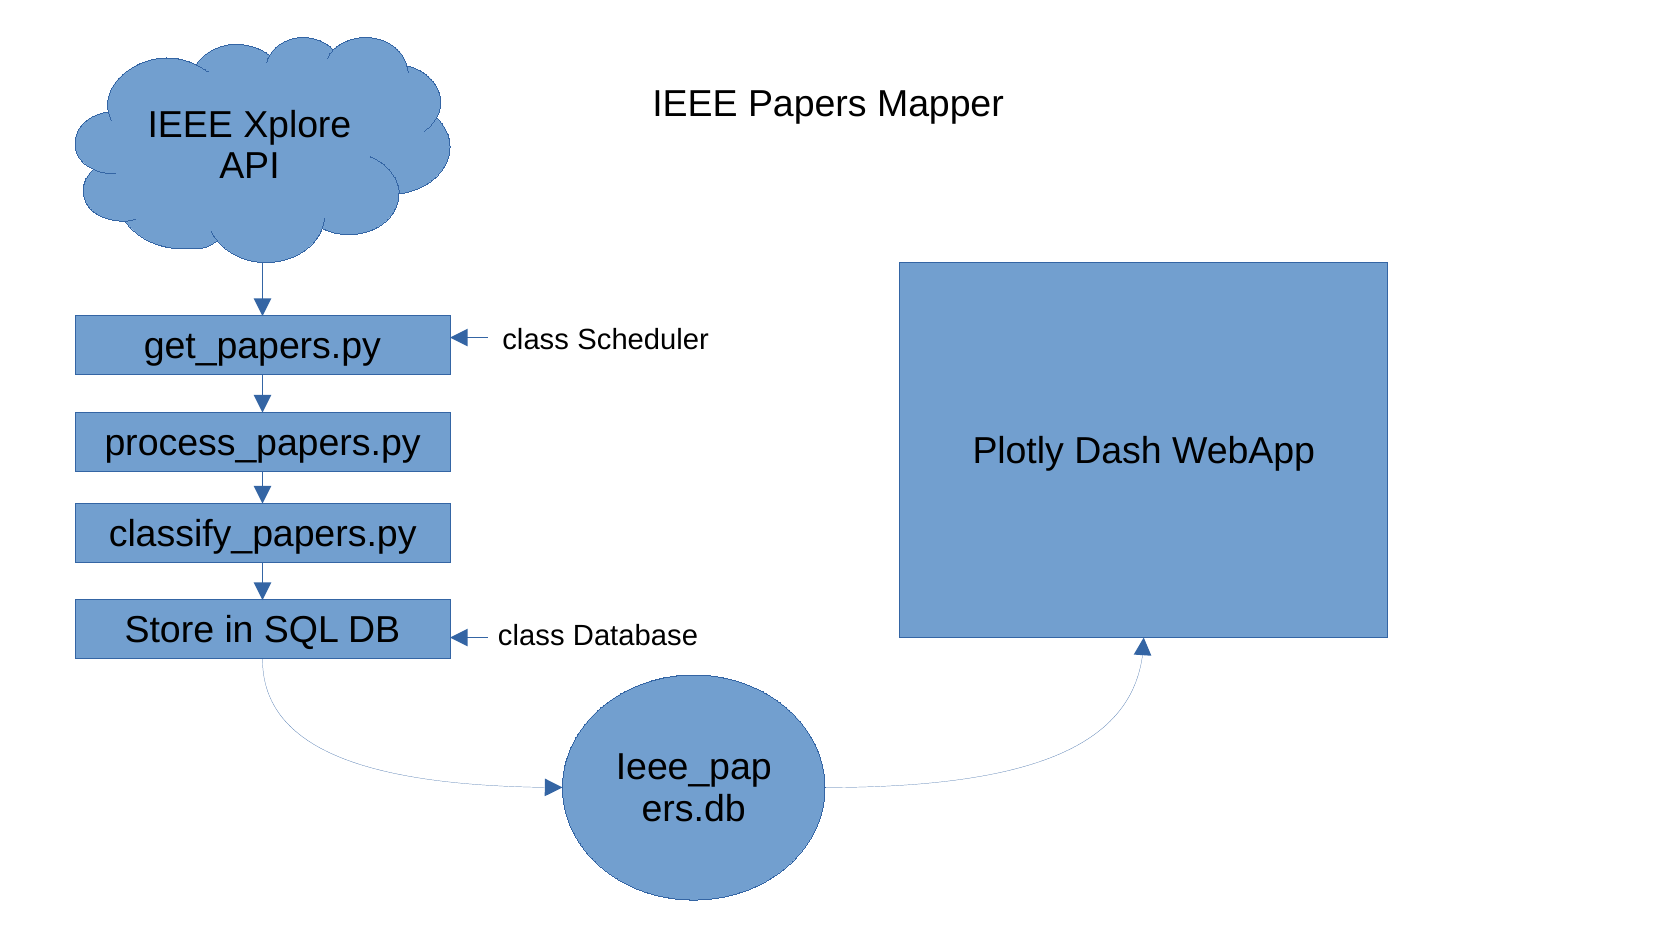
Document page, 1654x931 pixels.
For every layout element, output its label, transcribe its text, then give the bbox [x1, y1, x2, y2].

text_box process_papers.py [75, 412, 451, 472]
text_box class Scheduler [487, 315, 724, 364]
text_box IEEE Xplore API [75, 37, 451, 263]
text_box Store in SQL DB [75, 599, 451, 659]
text_box Ieee_papers.db [562, 675, 825, 901]
text_box IEEE Papers Mapper [637, 75, 1020, 132]
text_box classify_papers.py [75, 503, 451, 563]
text_box get_papers.py [75, 315, 451, 375]
text_box class Database [483, 611, 713, 659]
text_box Plotly Dash WebApp [899, 262, 1388, 638]
